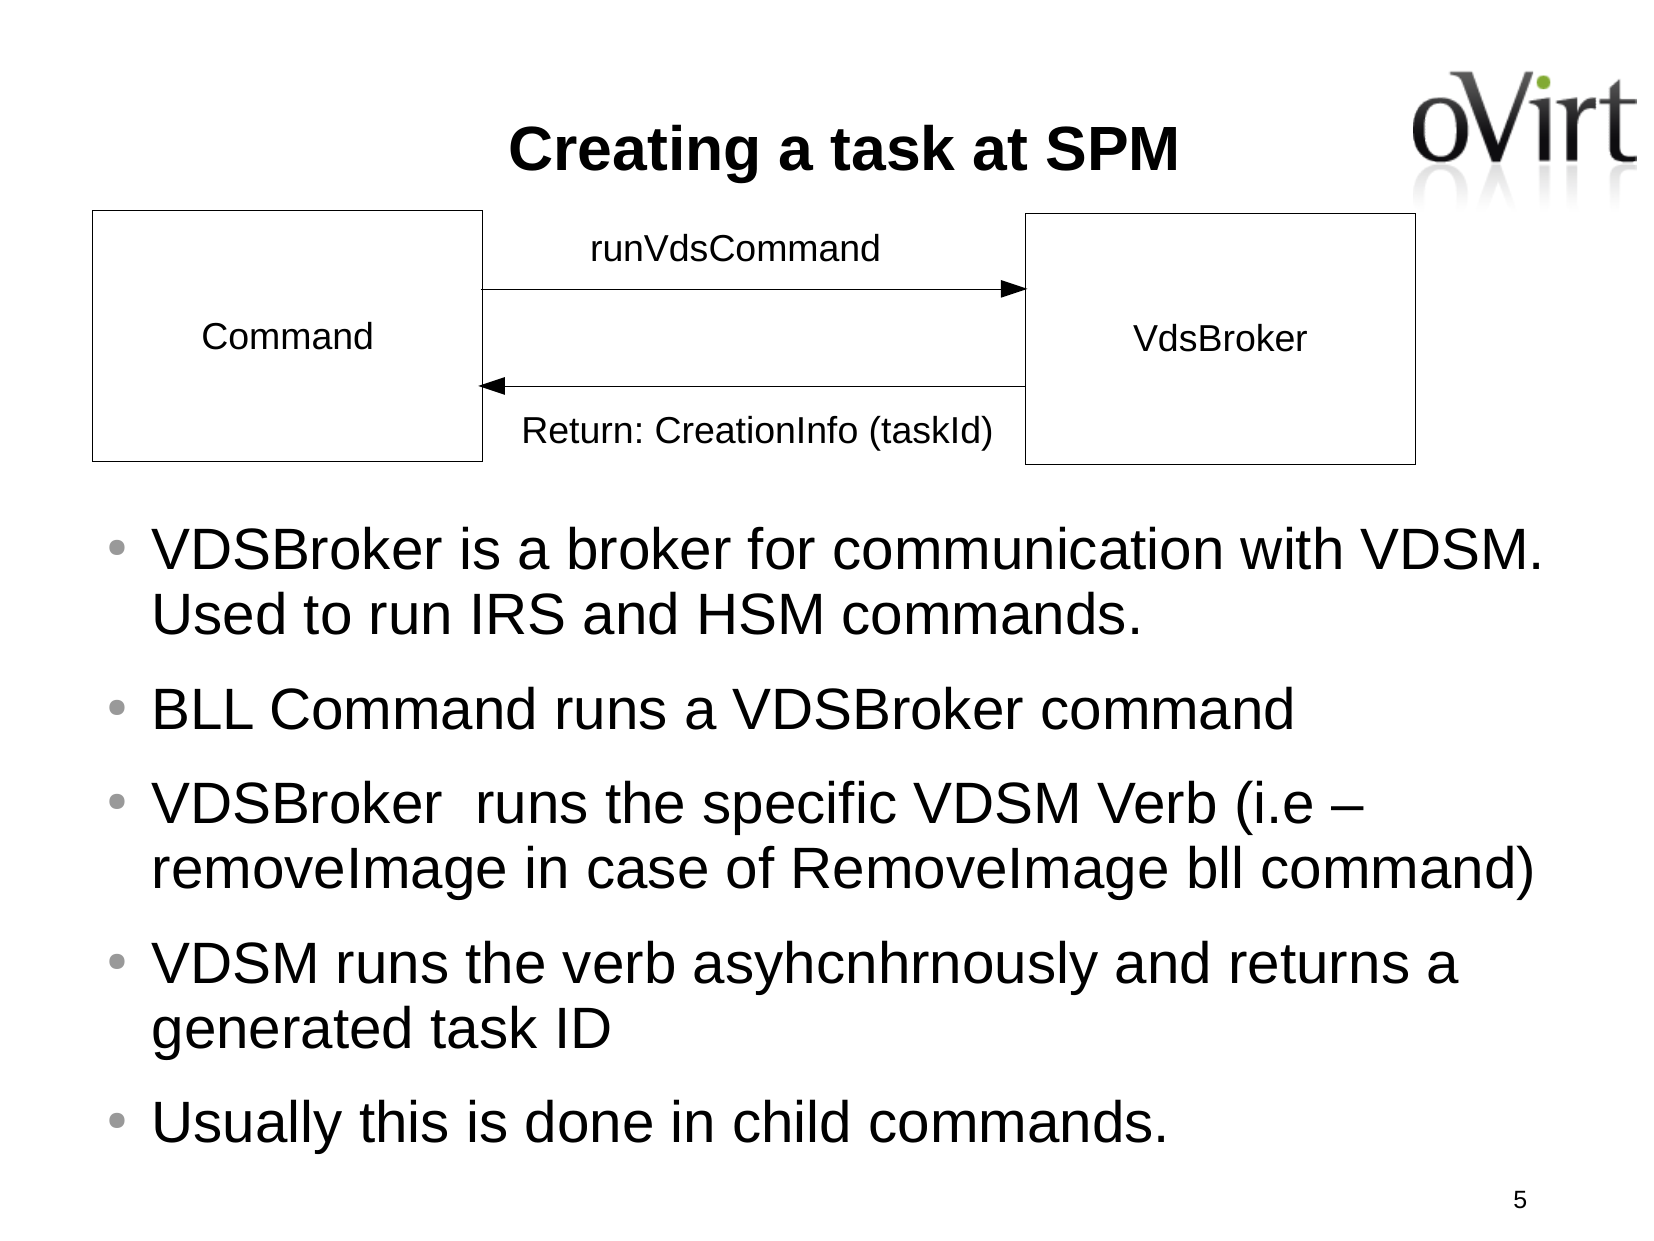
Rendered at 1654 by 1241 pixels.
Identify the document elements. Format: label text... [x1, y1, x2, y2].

text_box runVdsCommand [575, 220, 896, 278]
text_box Command [92, 210, 483, 462]
list VDSBroker is a broker for communication with VDSM. Used to run IRS and HSM commands. BLL Command runs a VDSBroker command VDSBroker runs the specific VDSM Verb (i.e – removeImage in case of RemoveImage bll command) VDSM runs the verb asyhcnhrnously and returns a generated task ID Usually this is done in child commands. [91, 517, 1580, 1161]
text_box VdsBroker [1025, 213, 1416, 465]
title Creating a task at SPM [90, 45, 1579, 252]
text_box Return: CreationInfo (taskId) [506, 402, 1009, 460]
picture [1579, 63, 1637, 212]
